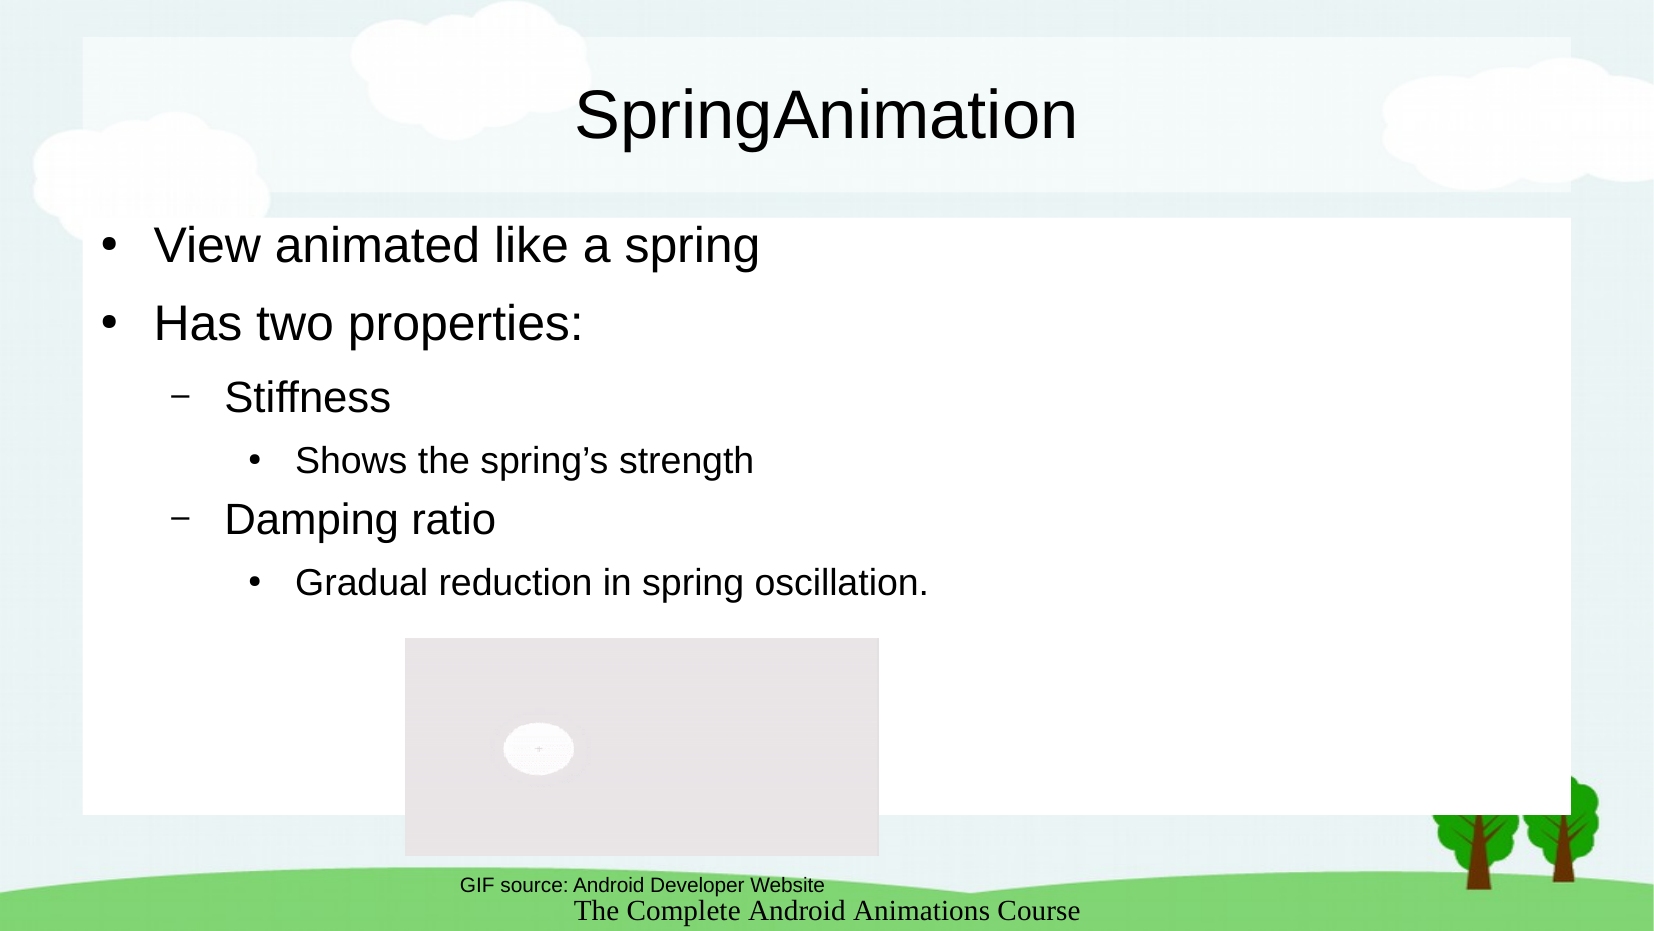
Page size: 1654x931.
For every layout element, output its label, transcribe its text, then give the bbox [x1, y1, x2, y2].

list View animated like a spring Has two properties: Stiffness Shows the spring’s strength Damping ratio Gradual reduction in spring oscillation. [82, 217, 1571, 815]
text_box GIF source: Android Developer Website [445, 866, 841, 905]
title SpringAnimation [82, 37, 1571, 193]
picture [0, 0, 1654, 931]
